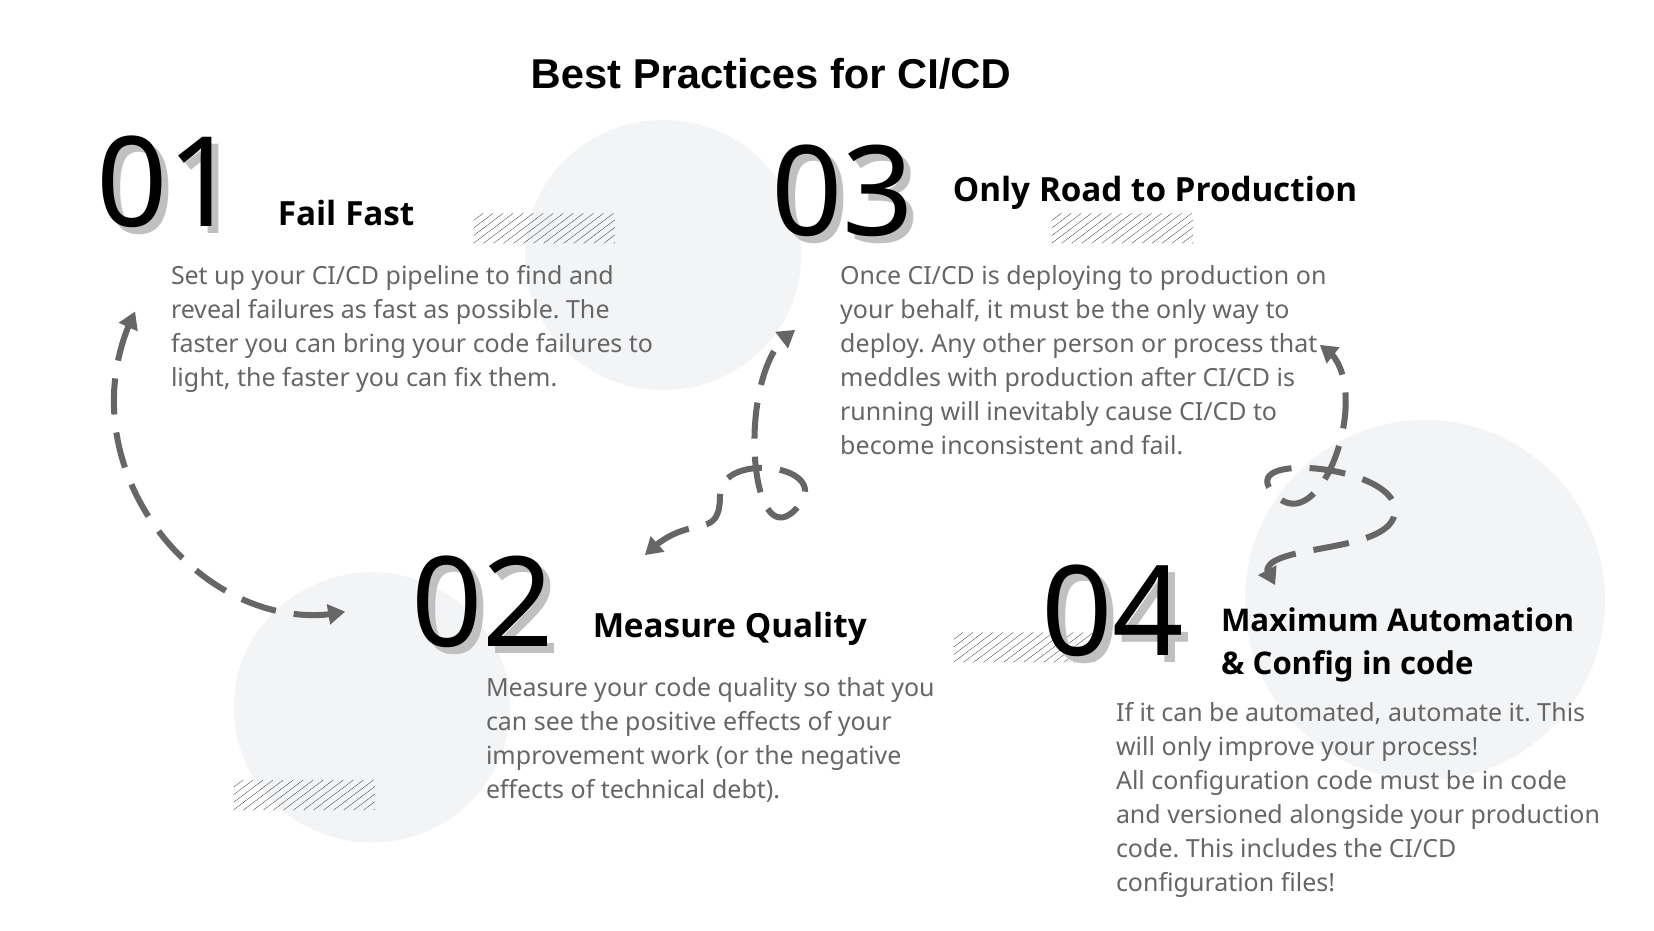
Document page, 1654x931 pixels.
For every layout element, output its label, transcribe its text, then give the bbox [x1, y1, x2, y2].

text_box Measure Quality [578, 595, 938, 712]
text_box If it can be automated, automate it. This will only improve your process! All configuration code must be in code and versioned alongside your production code. This includes the CI/CD configuration files! [1101, 687, 1627, 907]
text_box 04 [1026, 514, 1207, 701]
text_box Best Practices for CI/CD [515, 43, 1195, 152]
text_box Maximum Automation & Config in code [1206, 590, 1613, 734]
text_box Measure your code quality so that you can see the positive effects of your improvement work (or the negative effects of technical debt). [471, 662, 997, 849]
text_box Once CI/CD is deploying to production on your behalf, it must be the only way to deploy. Any other person or process that meddles with production after CI/CD is running will inevitably cause CI/CD to become inconsistent and fail. [825, 250, 1351, 469]
text_box Set up your CI/CD pipeline to find and reveal failures as fast as possible. The faster you can bring your code failures to light, the faster you can fix them. [156, 250, 682, 436]
text_box 03 [756, 152, 937, 281]
text_box Only Road to Production [938, 159, 1388, 265]
text_box Fail Fast [263, 182, 519, 261]
text_box 02 [396, 505, 577, 691]
text_box 01 [81, 85, 262, 271]
